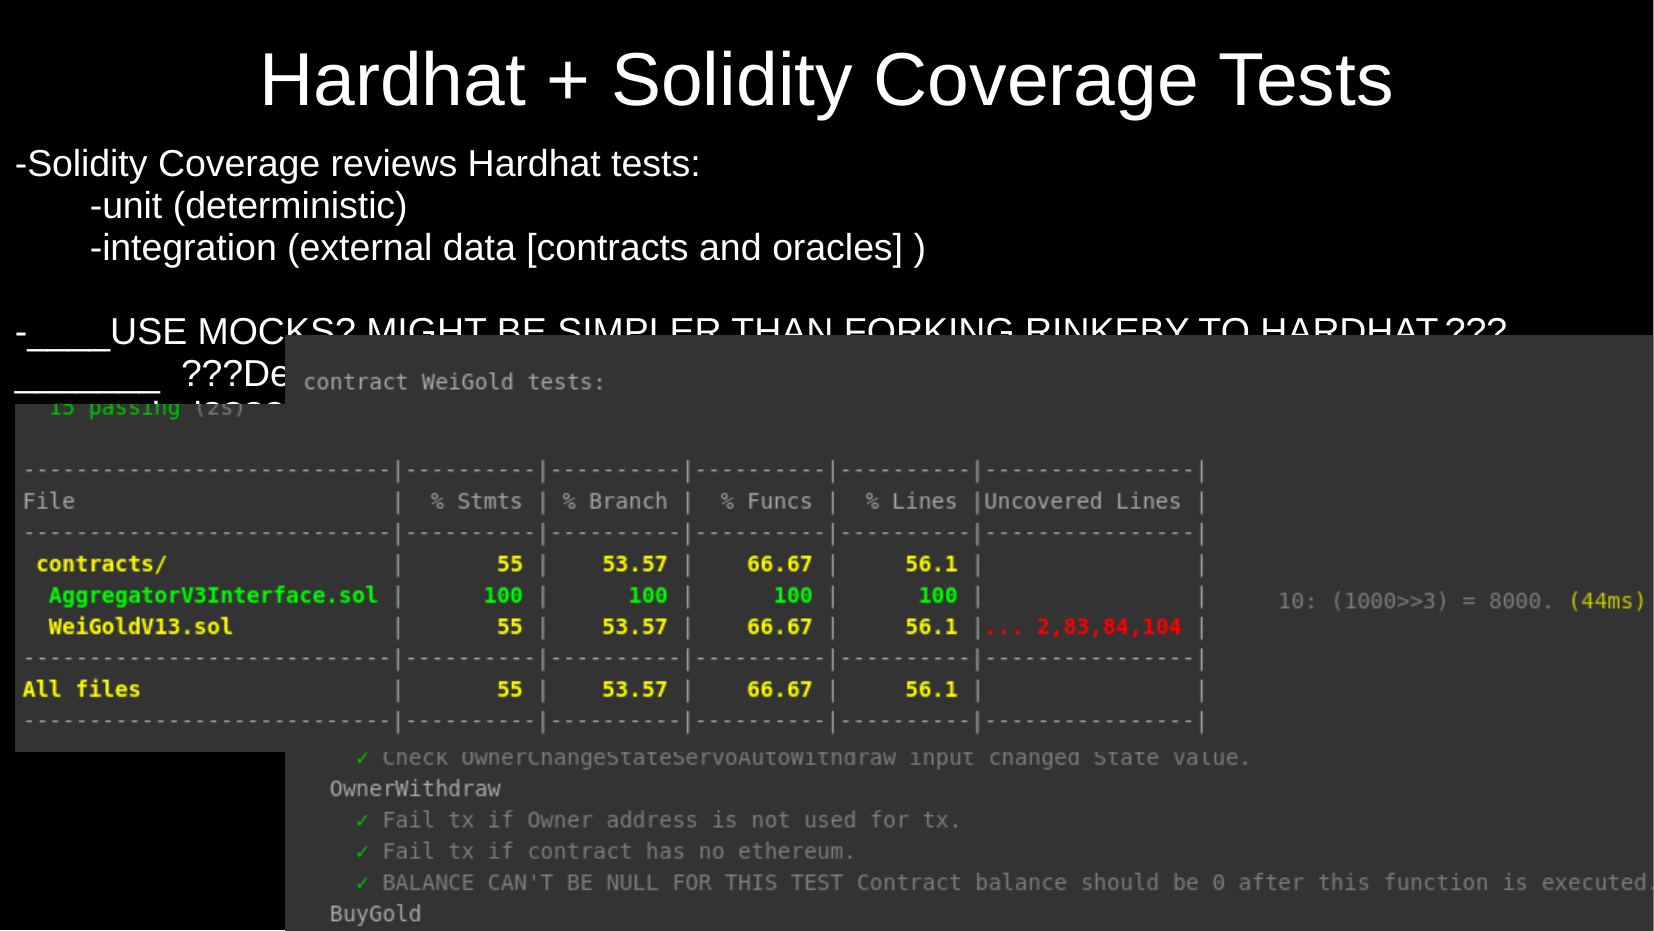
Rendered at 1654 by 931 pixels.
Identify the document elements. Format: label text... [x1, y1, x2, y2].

picture [15, 335, 1654, 931]
text_box Hardhat + Solidity Coverage Tests [0, 30, 1654, 135]
text_box -Solidity Coverage reviews Hardhat tests: -unit (deterministic) -integration (external data [contracts and oracles] ) -____USE MOCKS? MIGHT BE SIMPLER THAN FORKING RINKEBY TO HARDHAT.??? _______ ???Deployed to Rinkeby network with Chainlink pricefeeds. Therefore, mock contracts not needed????????? [0, 135, 1654, 444]
